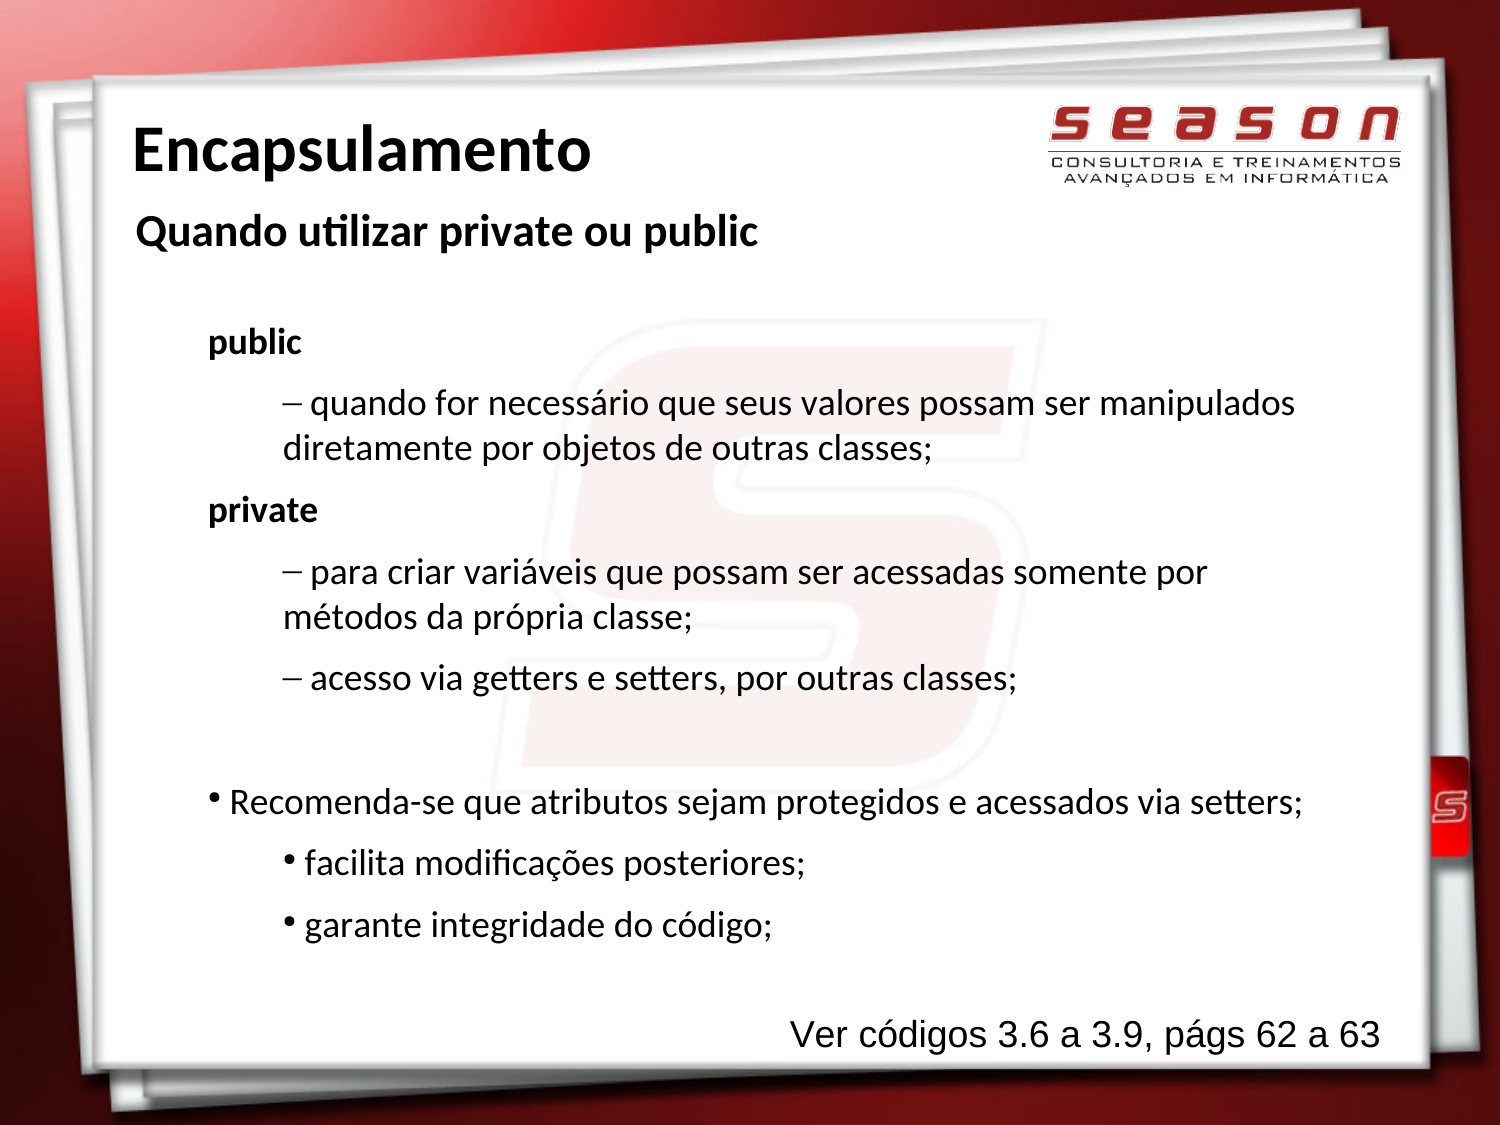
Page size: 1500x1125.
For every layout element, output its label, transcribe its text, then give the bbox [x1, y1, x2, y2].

title Encapsulamento [118, 33, 1394, 257]
text_box Quando utilizar private ou public [119, 200, 1240, 256]
text_box public quando for necessário que seus valores possam ser manipulados diretamente por objetos de outras classes; private para criar variáveis que possam ser acessadas somente por métodos da própria classe; acesso via getters e setters, por outras classes; Recomenda-se que atributos sejam protegidos e acessados via setters; facilita modificações posteriores; garante integridade do código; [207, 271, 1328, 990]
picture [0, 0, 1500, 1125]
text_box Ver códigos 3.6 a 3.9, págs 62 a 63 [708, 1003, 1396, 1063]
